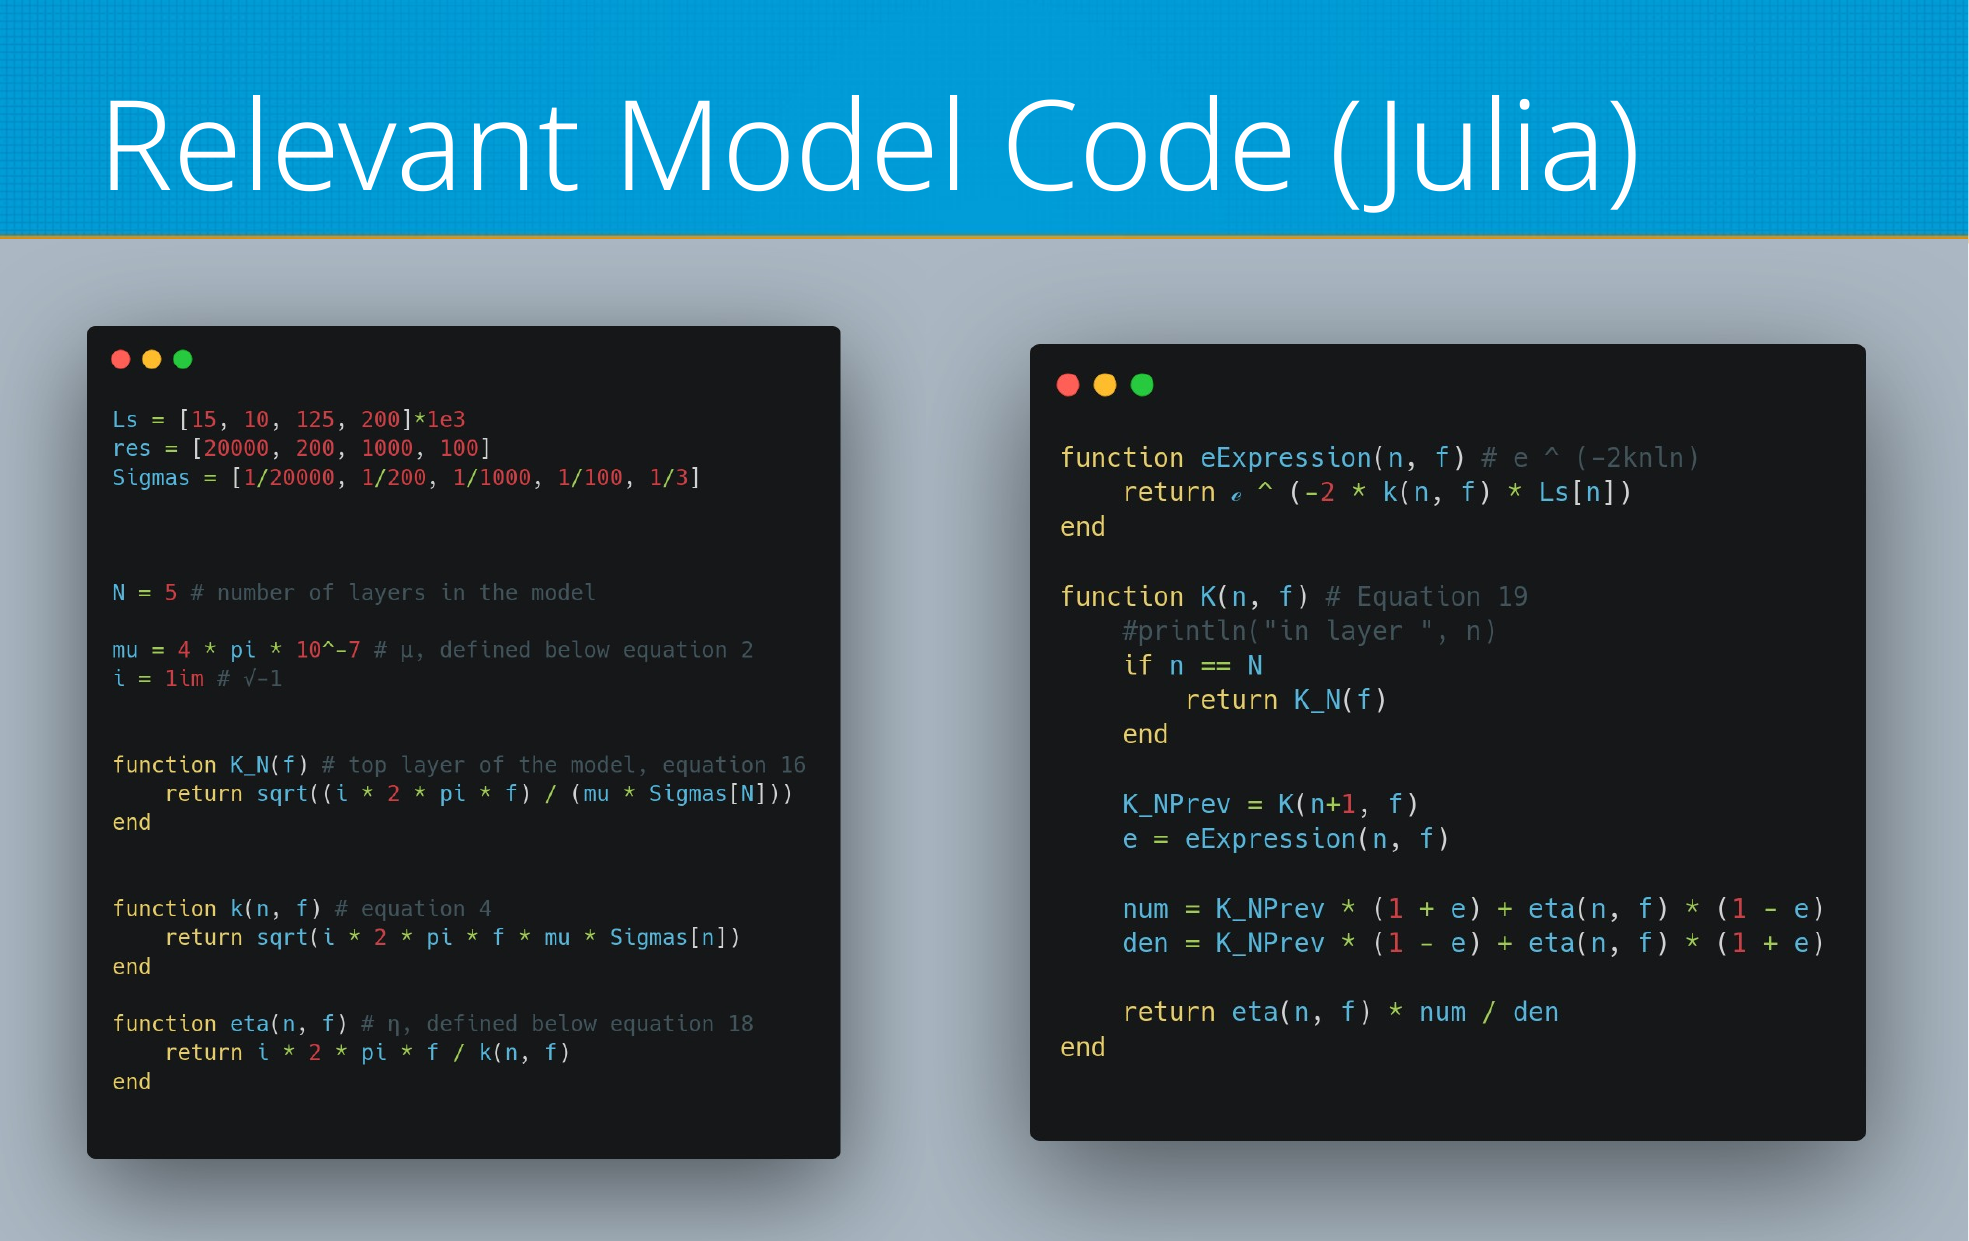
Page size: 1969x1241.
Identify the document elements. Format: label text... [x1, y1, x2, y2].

title Relevant Model Code (Julia) [98, 19, 1870, 227]
picture [0, 233, 1969, 1241]
